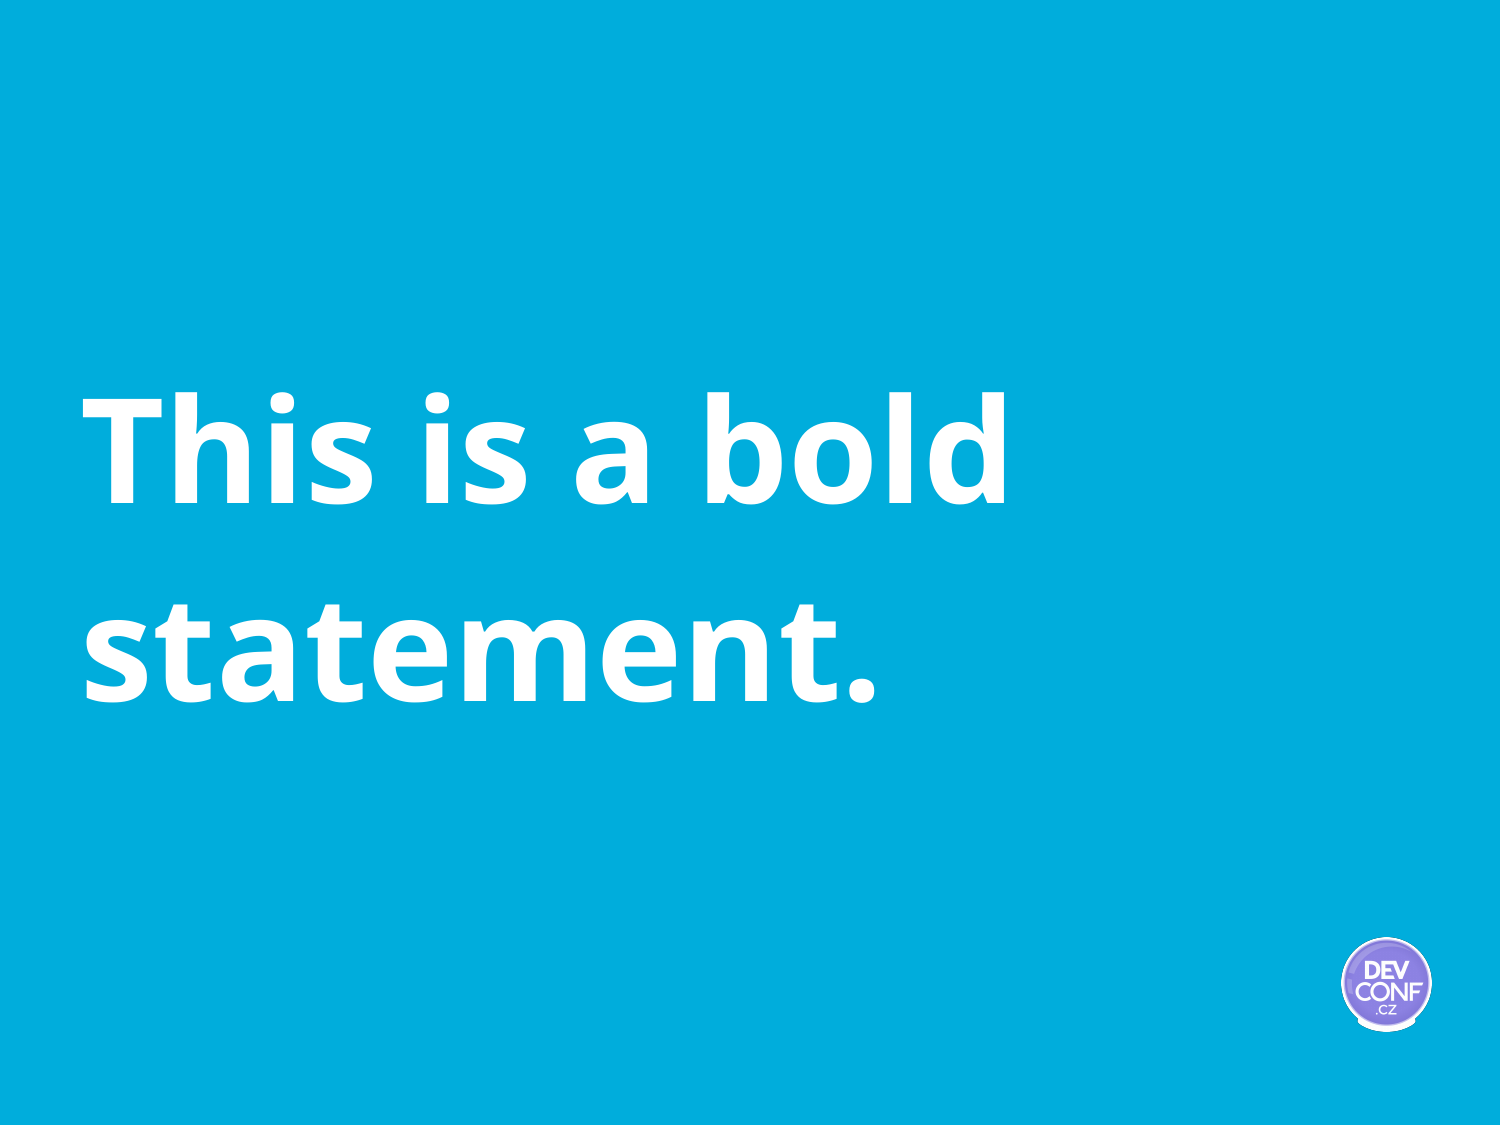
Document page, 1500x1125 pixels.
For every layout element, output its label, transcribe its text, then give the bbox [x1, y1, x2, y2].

picture [1342, 938, 1431, 1031]
title This is a bold statement. [80, 98, 1125, 994]
